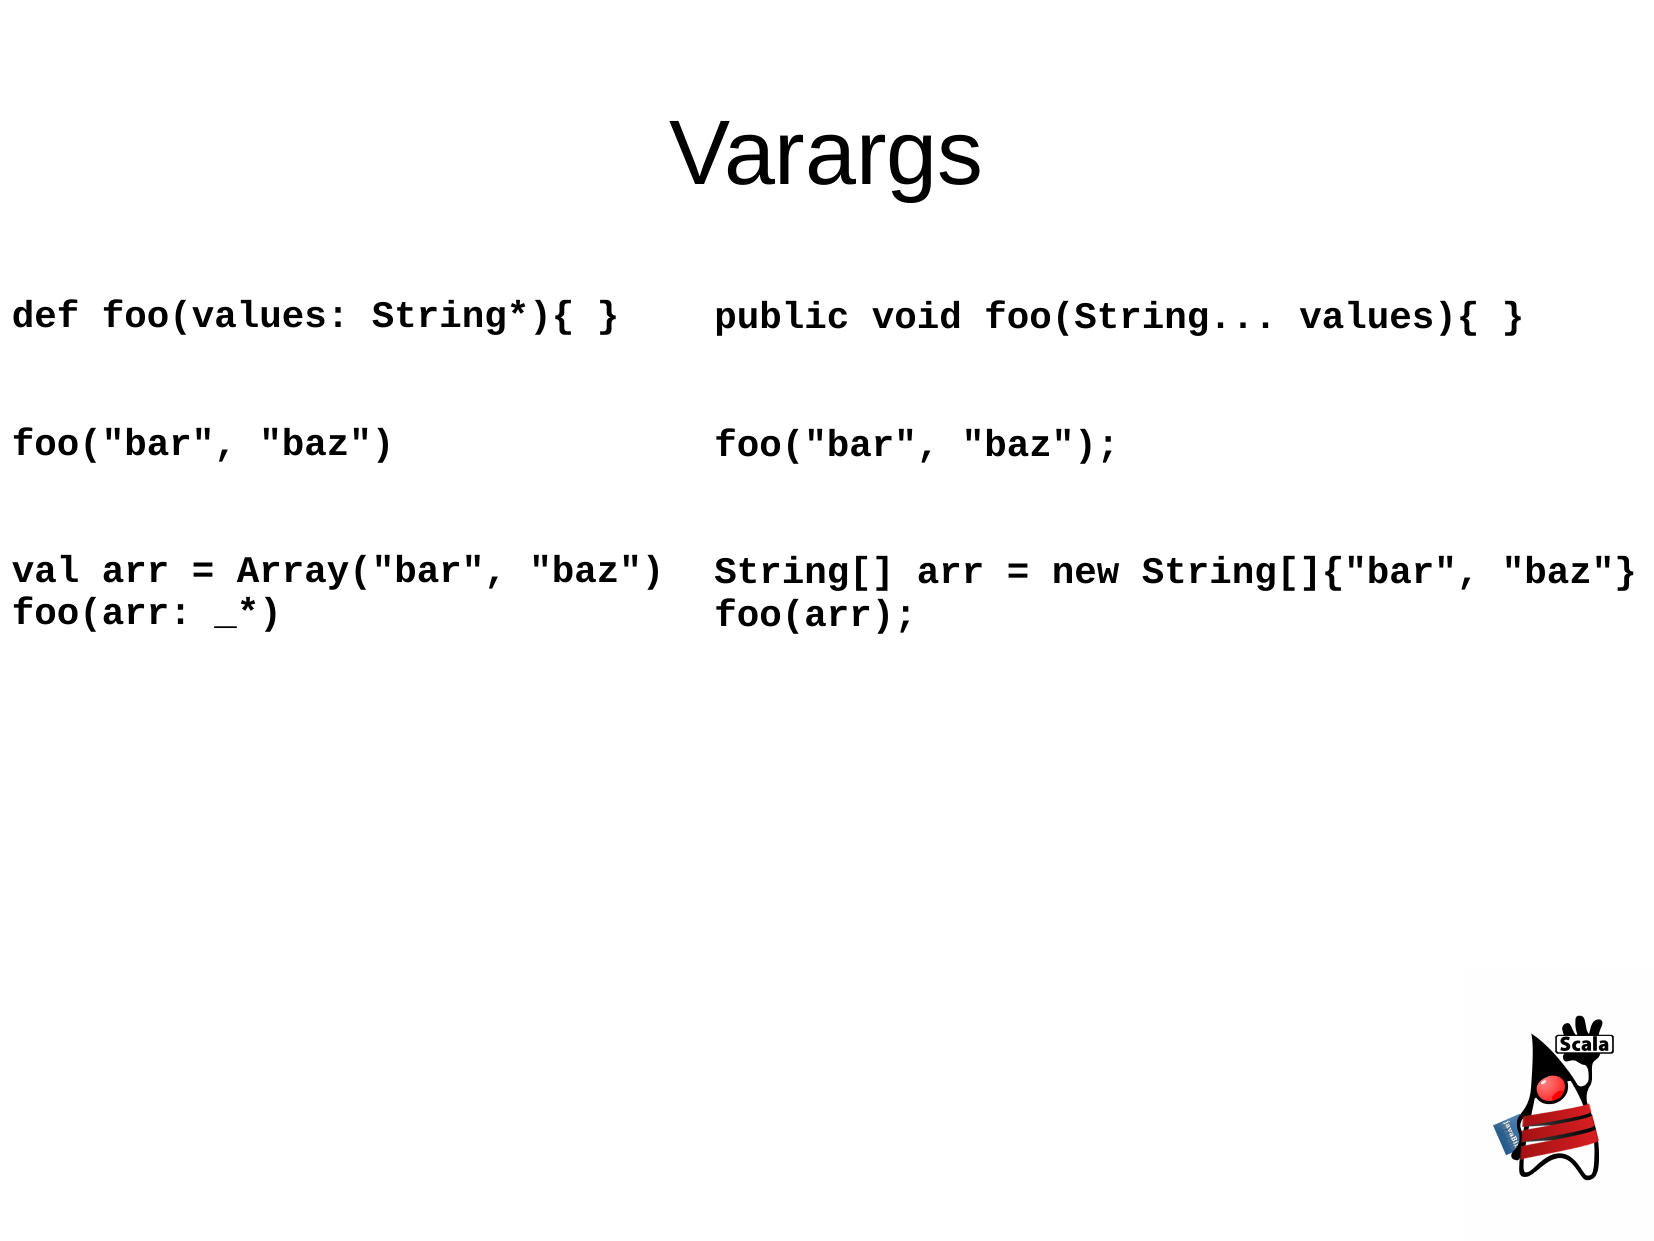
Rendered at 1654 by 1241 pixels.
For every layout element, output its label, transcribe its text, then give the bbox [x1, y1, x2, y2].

list public void foo(String... values){ } foo("bar", "baz"); String[] arr = new String[]{"bar", "baz"} foo(arr); [714, 297, 1652, 1116]
picture [1462, 969, 1654, 1241]
title Varargs [82, 56, 1571, 250]
list def foo(values: String*){ } foo("bar", "baz") val arr = Array("bar", "baz") foo(arr: _*) [11, 296, 830, 1115]
